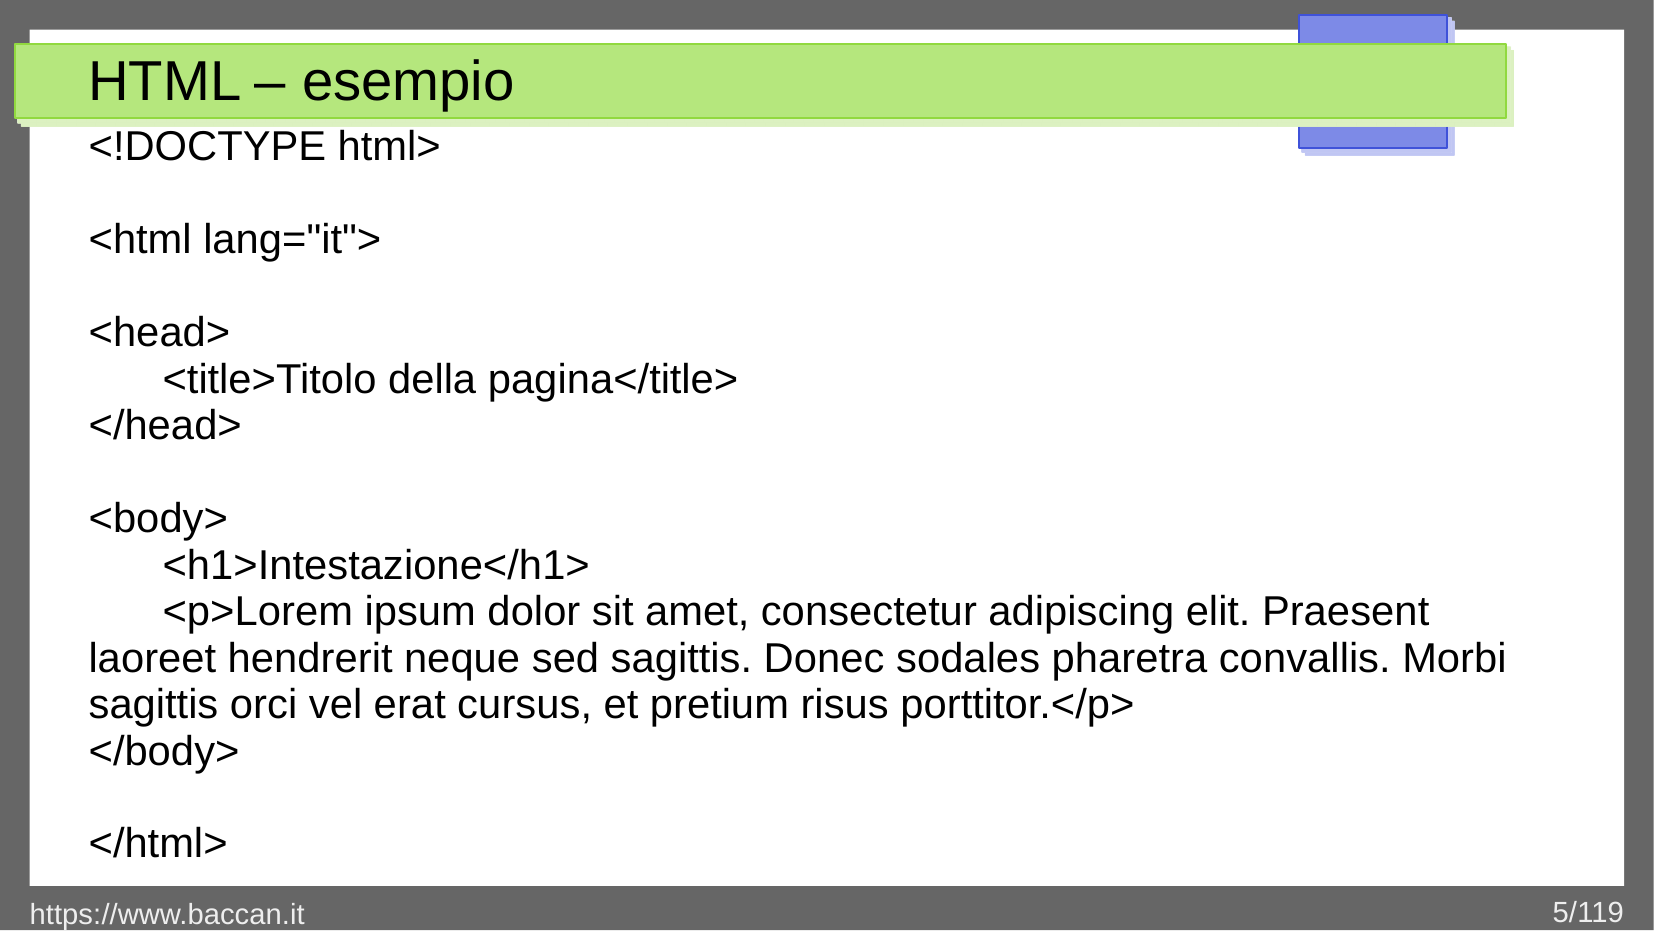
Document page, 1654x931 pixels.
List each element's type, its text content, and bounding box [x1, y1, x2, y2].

text_box <!DOCTYPE html> <html lang="it"> <head> <title>Titolo della pagina</title> </head> <body> <h1>Intestazione</h1> <p>Lorem ipsum dolor sit amet, consectetur adipiscing elit. Praesent laoreet hendrerit neque sed sagittis. Donec sodales pharetra convallis. Morbi sagittis orci vel erat cursus, et pretium risus porttitor.</p> </body> </html> [88, 123, 1565, 867]
title HTML – esempio [88, 44, 1506, 119]
